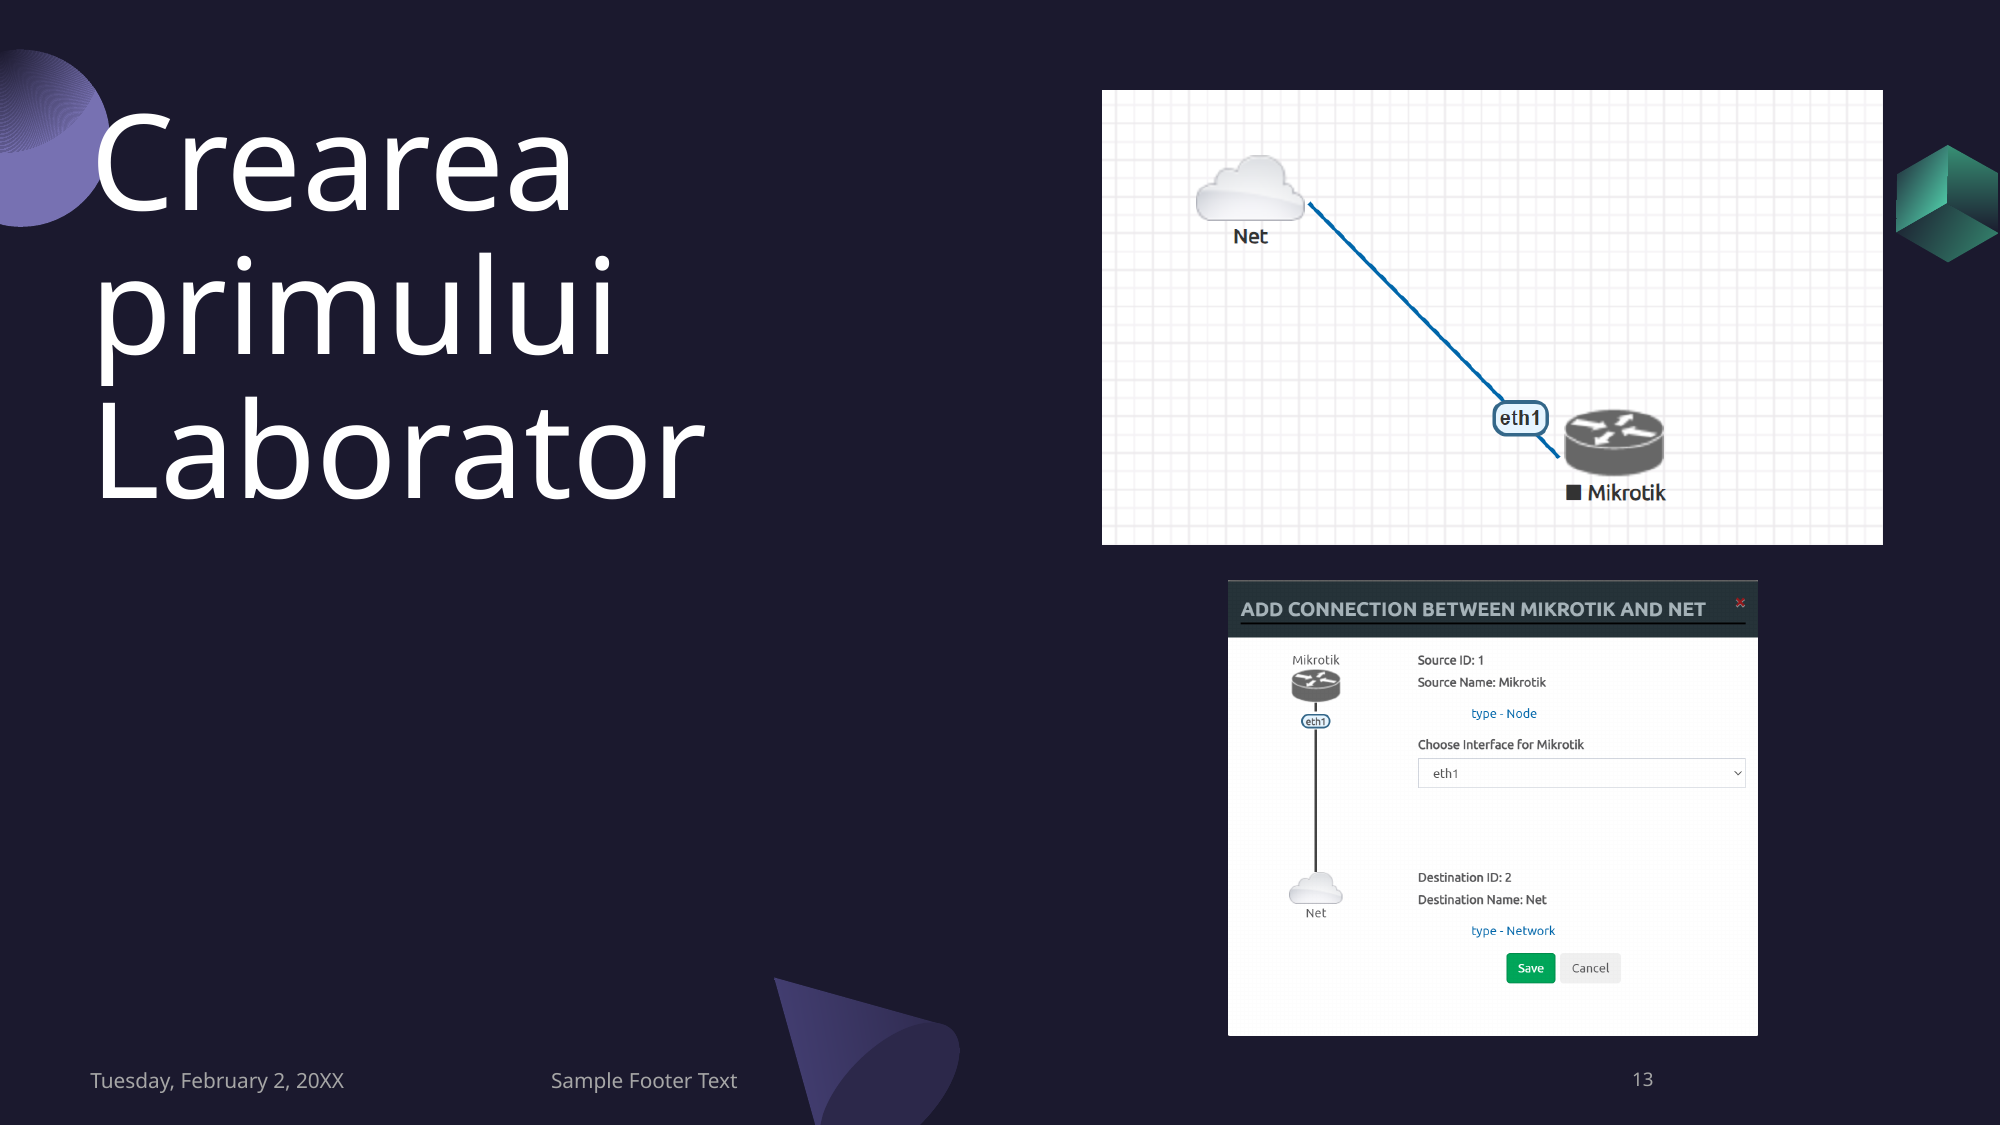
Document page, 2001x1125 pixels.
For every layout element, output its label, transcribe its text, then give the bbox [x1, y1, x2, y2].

text_box Sample Footer Text [551, 1067, 1598, 1093]
picture [1102, 90, 1883, 545]
text_box 12 [1632, 1067, 1910, 1093]
title Crearea primului Laborator [90, 90, 983, 528]
text_box Tuesday, February 2, 20XX [90, 1067, 522, 1093]
text_box [0, 0, 2000, 1125]
picture [1228, 580, 1758, 1036]
